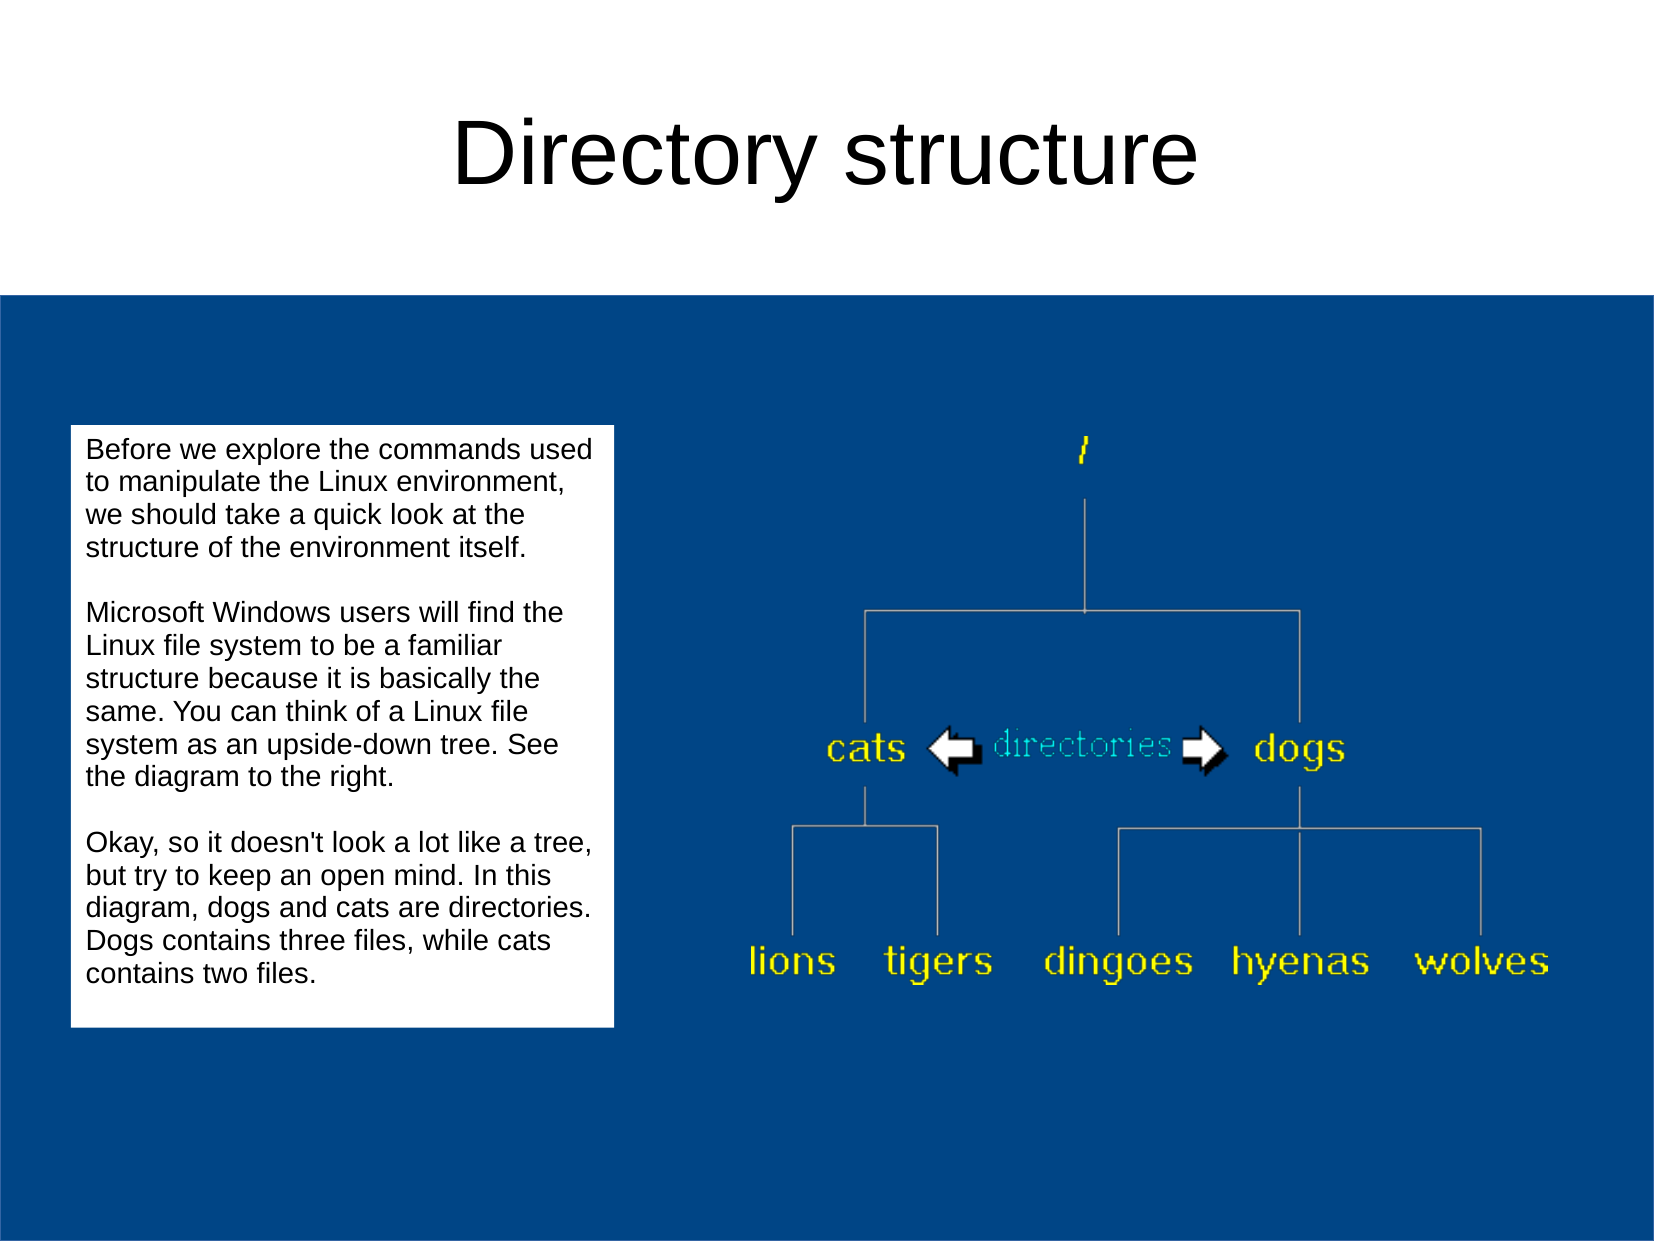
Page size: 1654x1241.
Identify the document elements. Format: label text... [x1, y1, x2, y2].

title Directory structure [82, 49, 1571, 257]
text_box [0, 295, 1654, 1241]
picture [751, 436, 1548, 985]
text_box Before we explore the commands used to manipulate the Linux environment, we should take a quick look at the structure of the environment itself. Microsoft Windows users will find the Linux file system to be a familiar structure because it is basically the same. You can think of a Linux file system as an upside-down tree. See the diagram to the right. Okay, so it doesn't look a lot like a tree, but try to keep an open mind. In this diagram, dogs and cats are directories. Dogs contains three files, while cats contains two files. [70, 425, 615, 1028]
